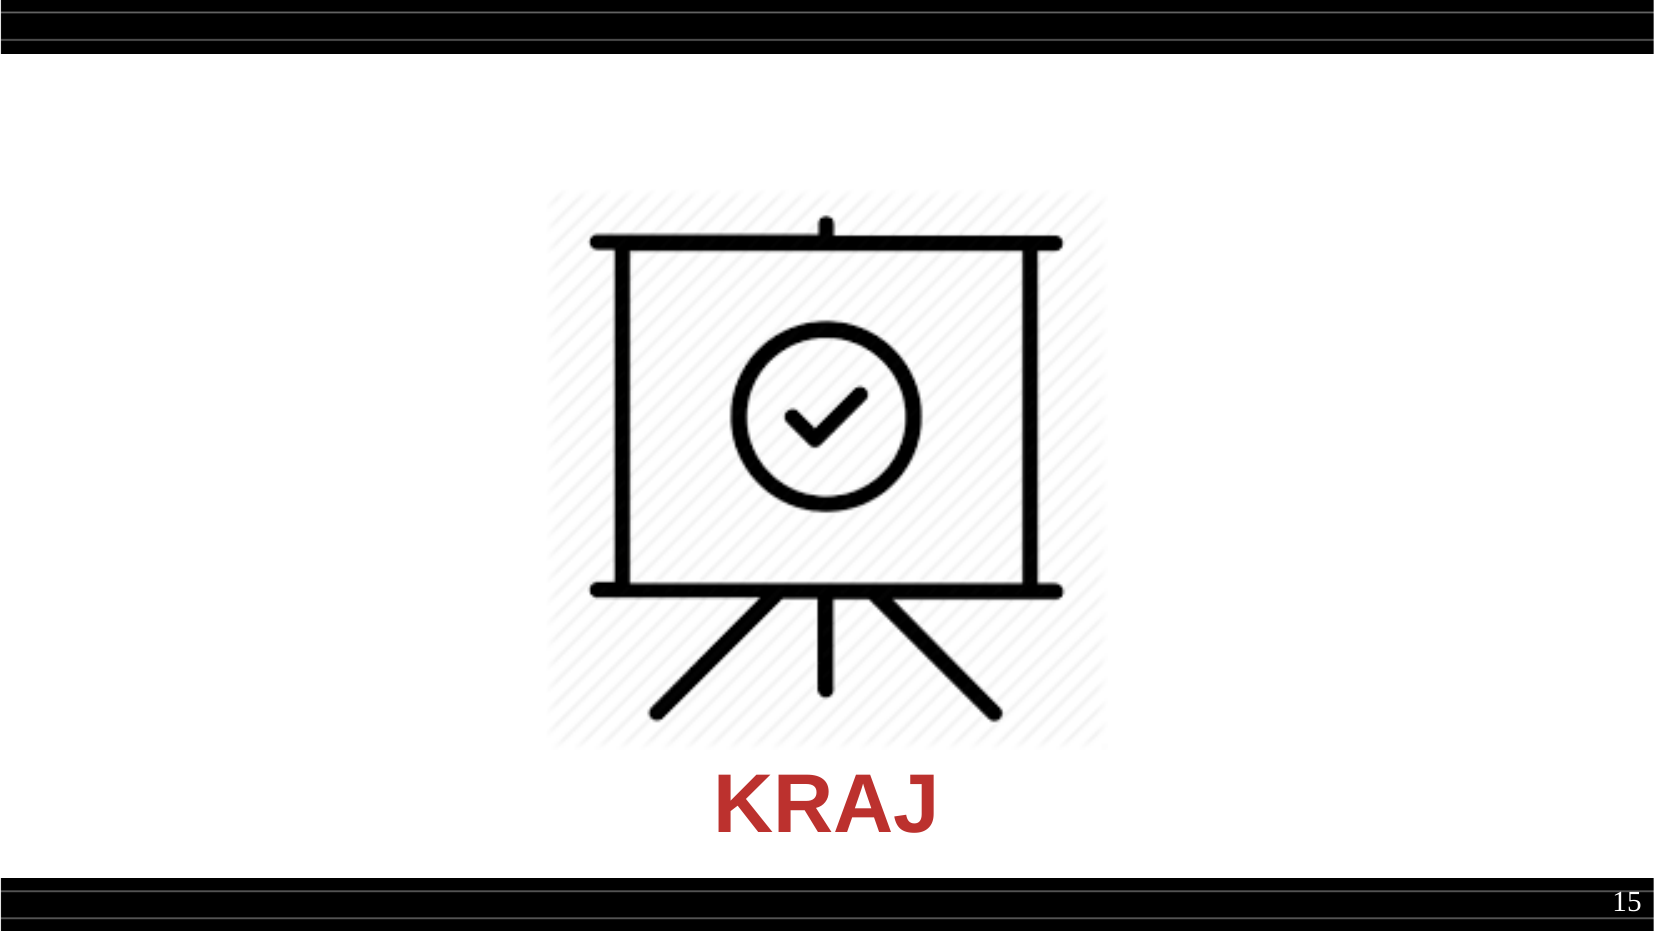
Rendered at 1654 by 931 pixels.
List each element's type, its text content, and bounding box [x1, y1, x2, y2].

picture [0, 0, 1654, 54]
picture [0, 878, 1654, 931]
text_box KRAJ [444, 750, 1210, 858]
picture [546, 189, 1108, 750]
